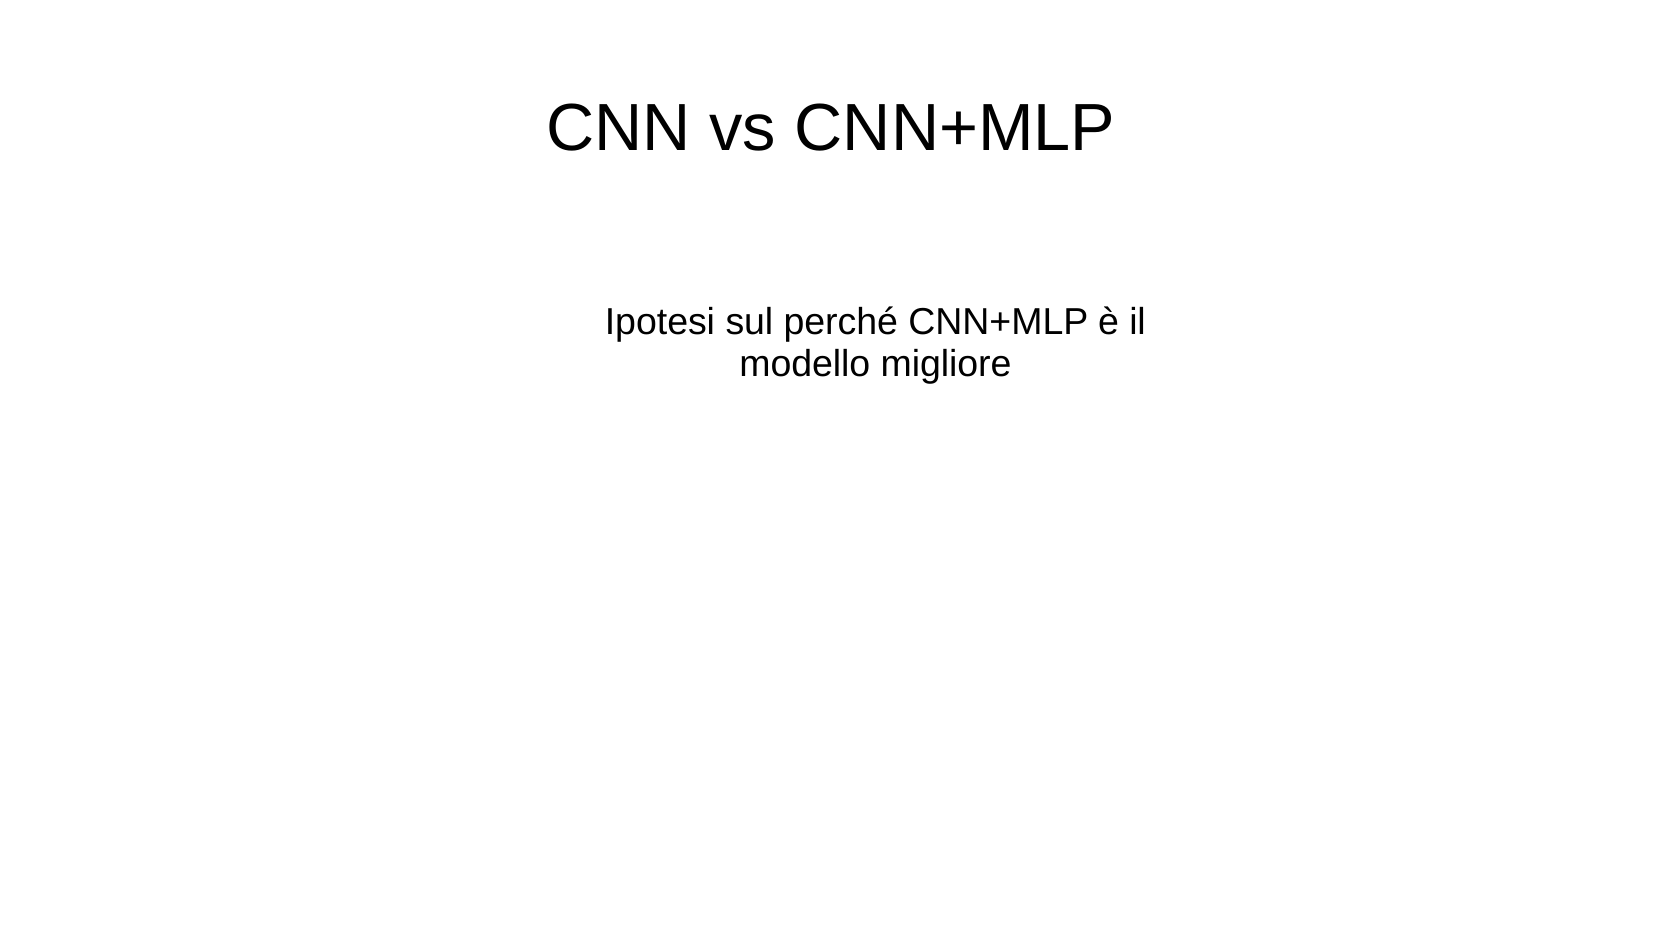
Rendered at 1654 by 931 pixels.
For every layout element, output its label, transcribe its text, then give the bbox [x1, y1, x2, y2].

text_box Ipotesi sul perché CNN+MLP è il modello migliore [600, 300, 1151, 385]
subtitle CNN vs CNN+MLP [86, 67, 1576, 188]
